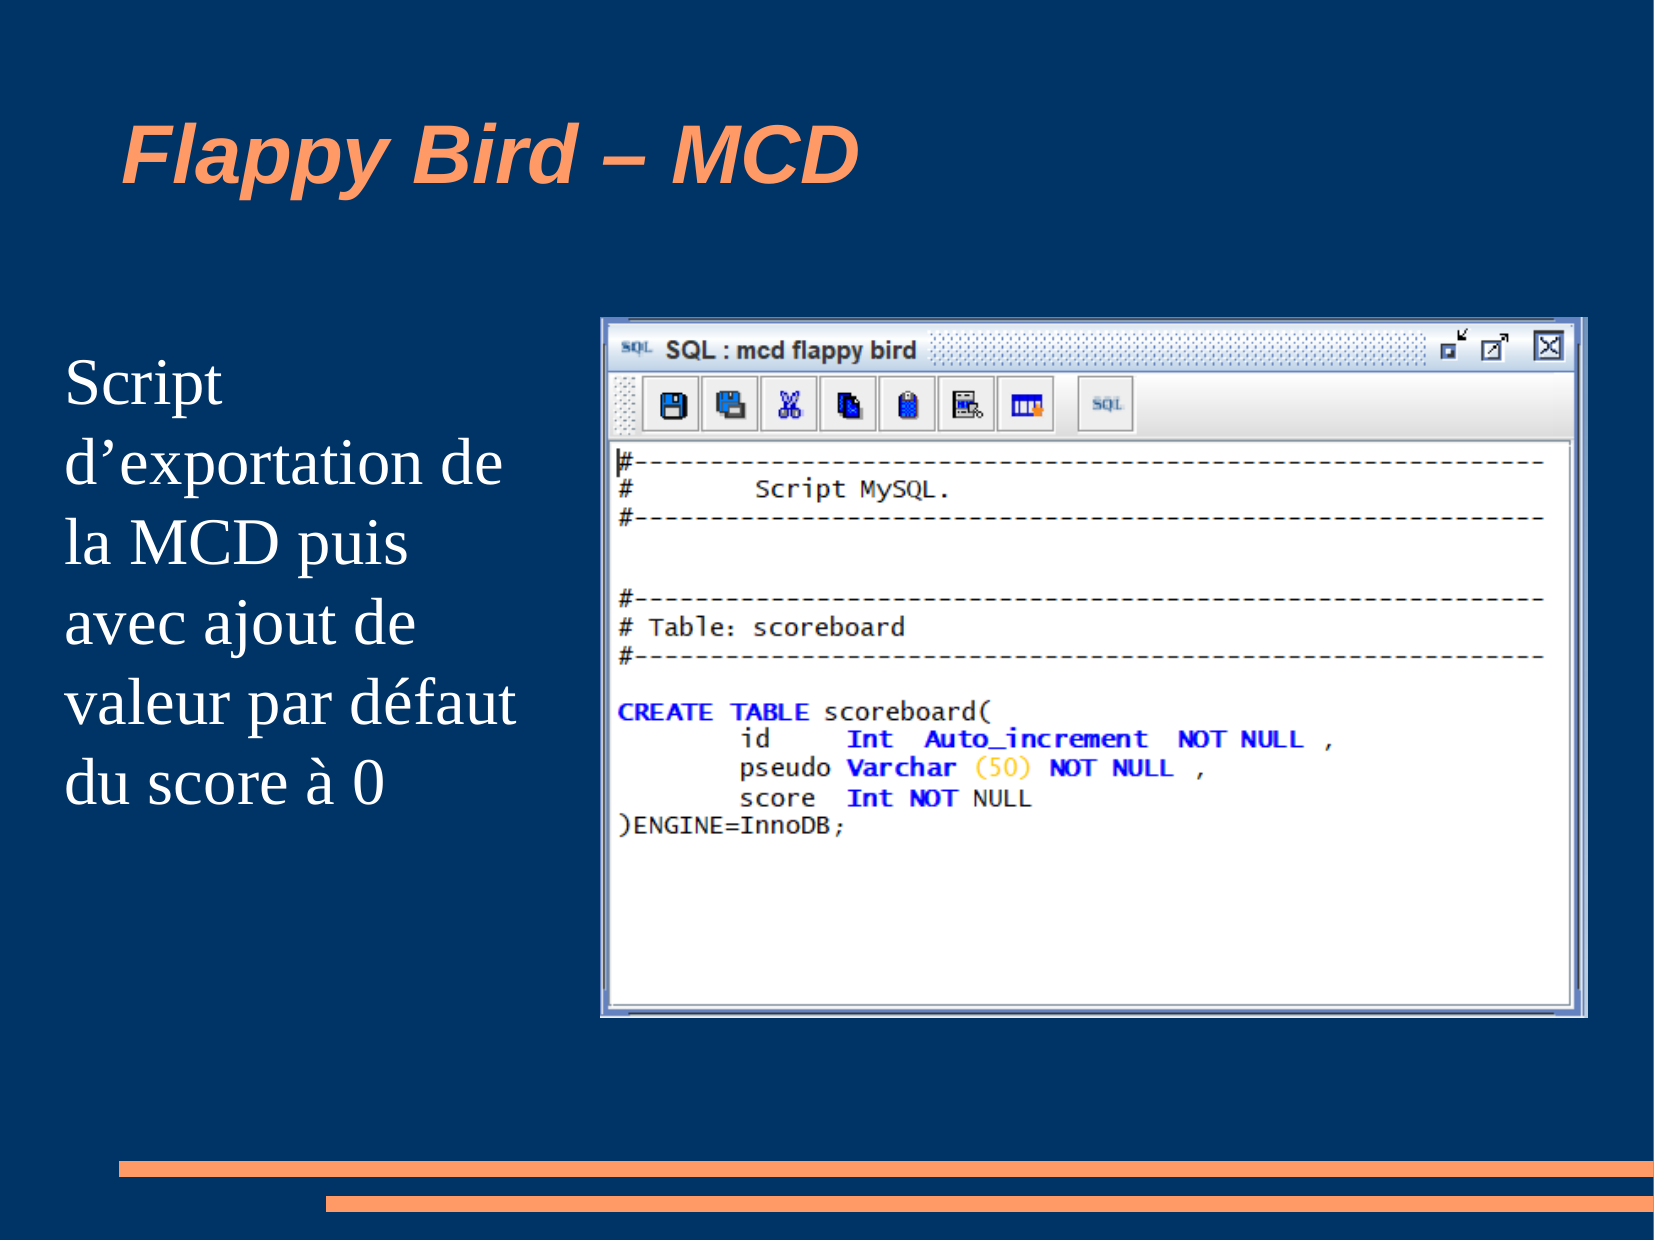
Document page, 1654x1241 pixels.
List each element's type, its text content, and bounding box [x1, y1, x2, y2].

text_box Script d’exportation de la MCD puis avec ajout de valeur par défaut du score à 0 [49, 330, 534, 831]
picture [600, 318, 1588, 1018]
text_box Flappy Bird – MCD [121, 46, 1534, 254]
